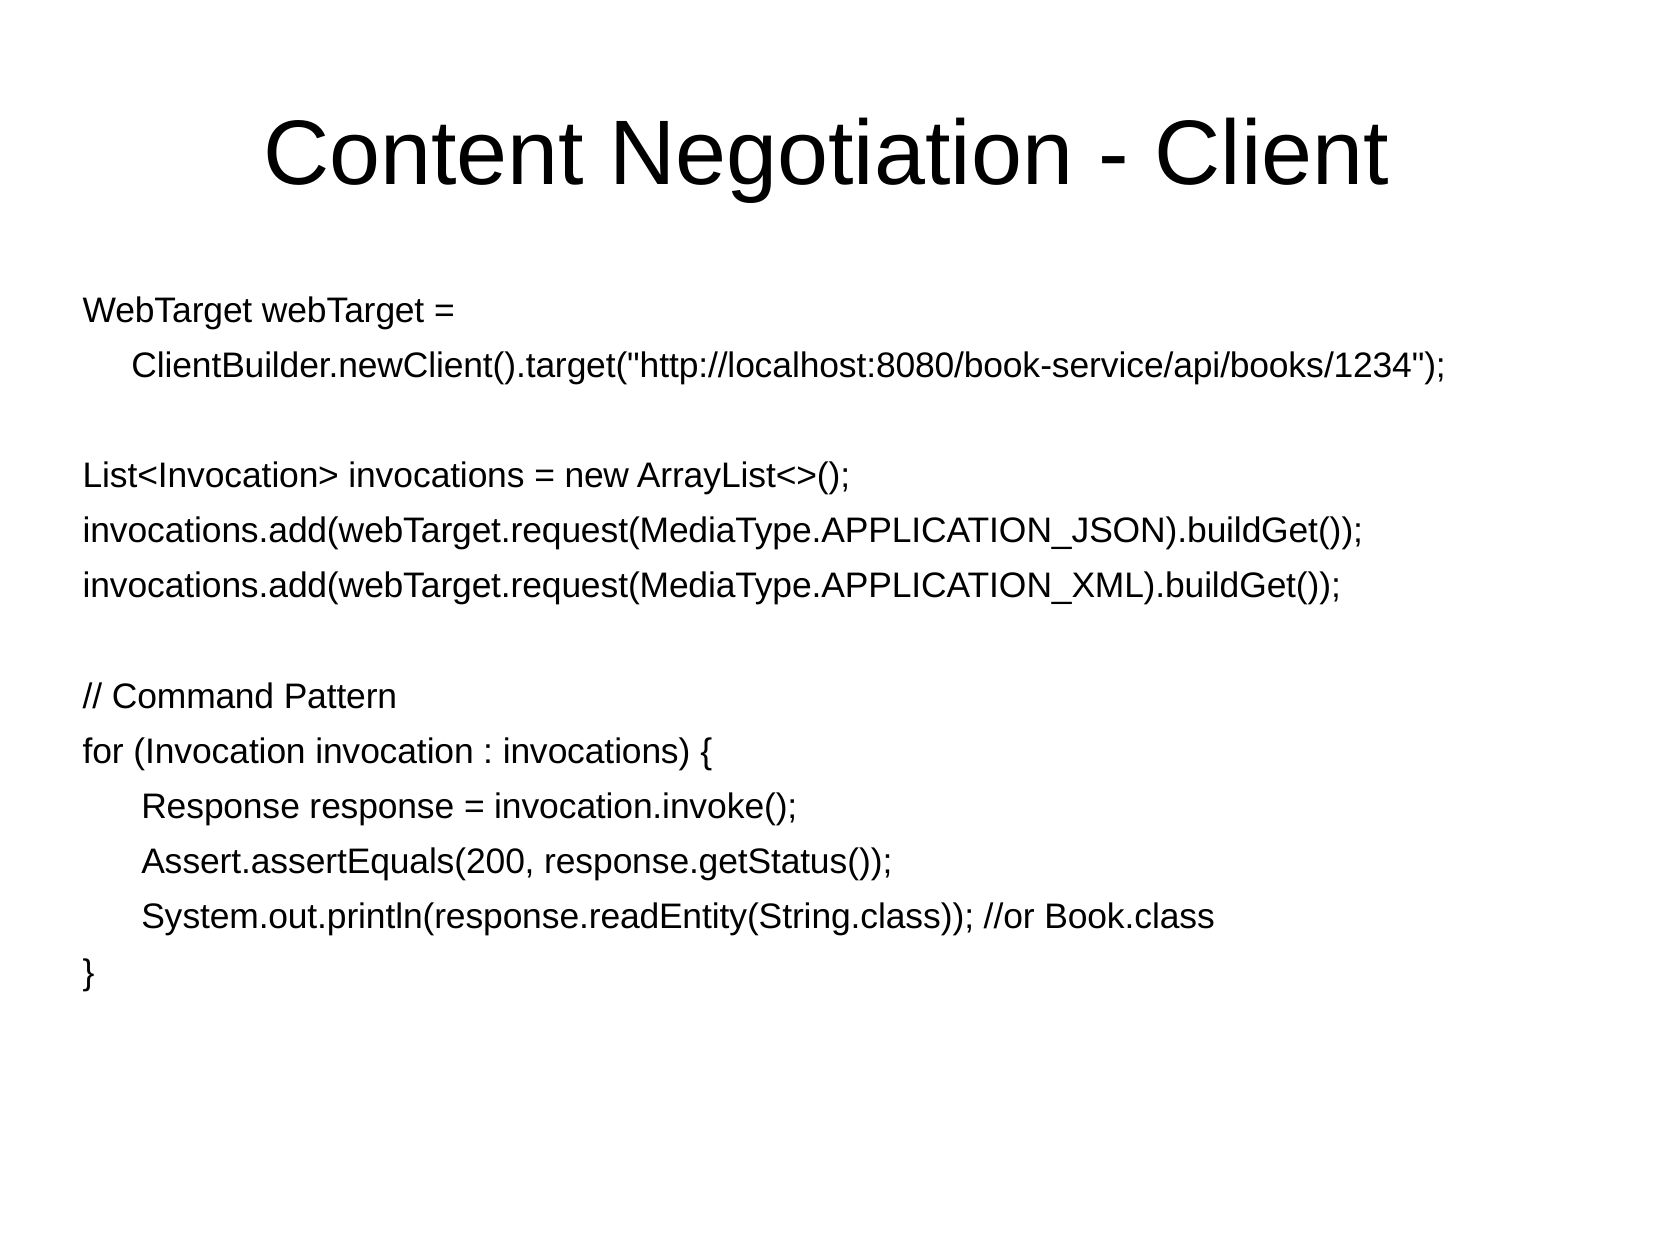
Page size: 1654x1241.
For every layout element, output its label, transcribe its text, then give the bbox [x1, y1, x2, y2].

title Content Negotiation - Client [82, 49, 1571, 257]
list WebTarget webTarget = ClientBuilder.newClient().target("http://localhost:8080/book-service/api/books/1234"); List<Invocation> invocations = new ArrayList<>(); invocations.add(webTarget.request(MediaType.APPLICATION_JSON).buildGet()); invocations.add(webTarget.request(MediaType.APPLICATION_XML).buildGet()); // Command Pattern for (Invocation invocation : invocations) { Response response = invocation.invoke(); Assert.assertEquals(200, response.getStatus()); System.out.println(response.readEntity(String.class)); //or Book.class } [82, 290, 1538, 1010]
